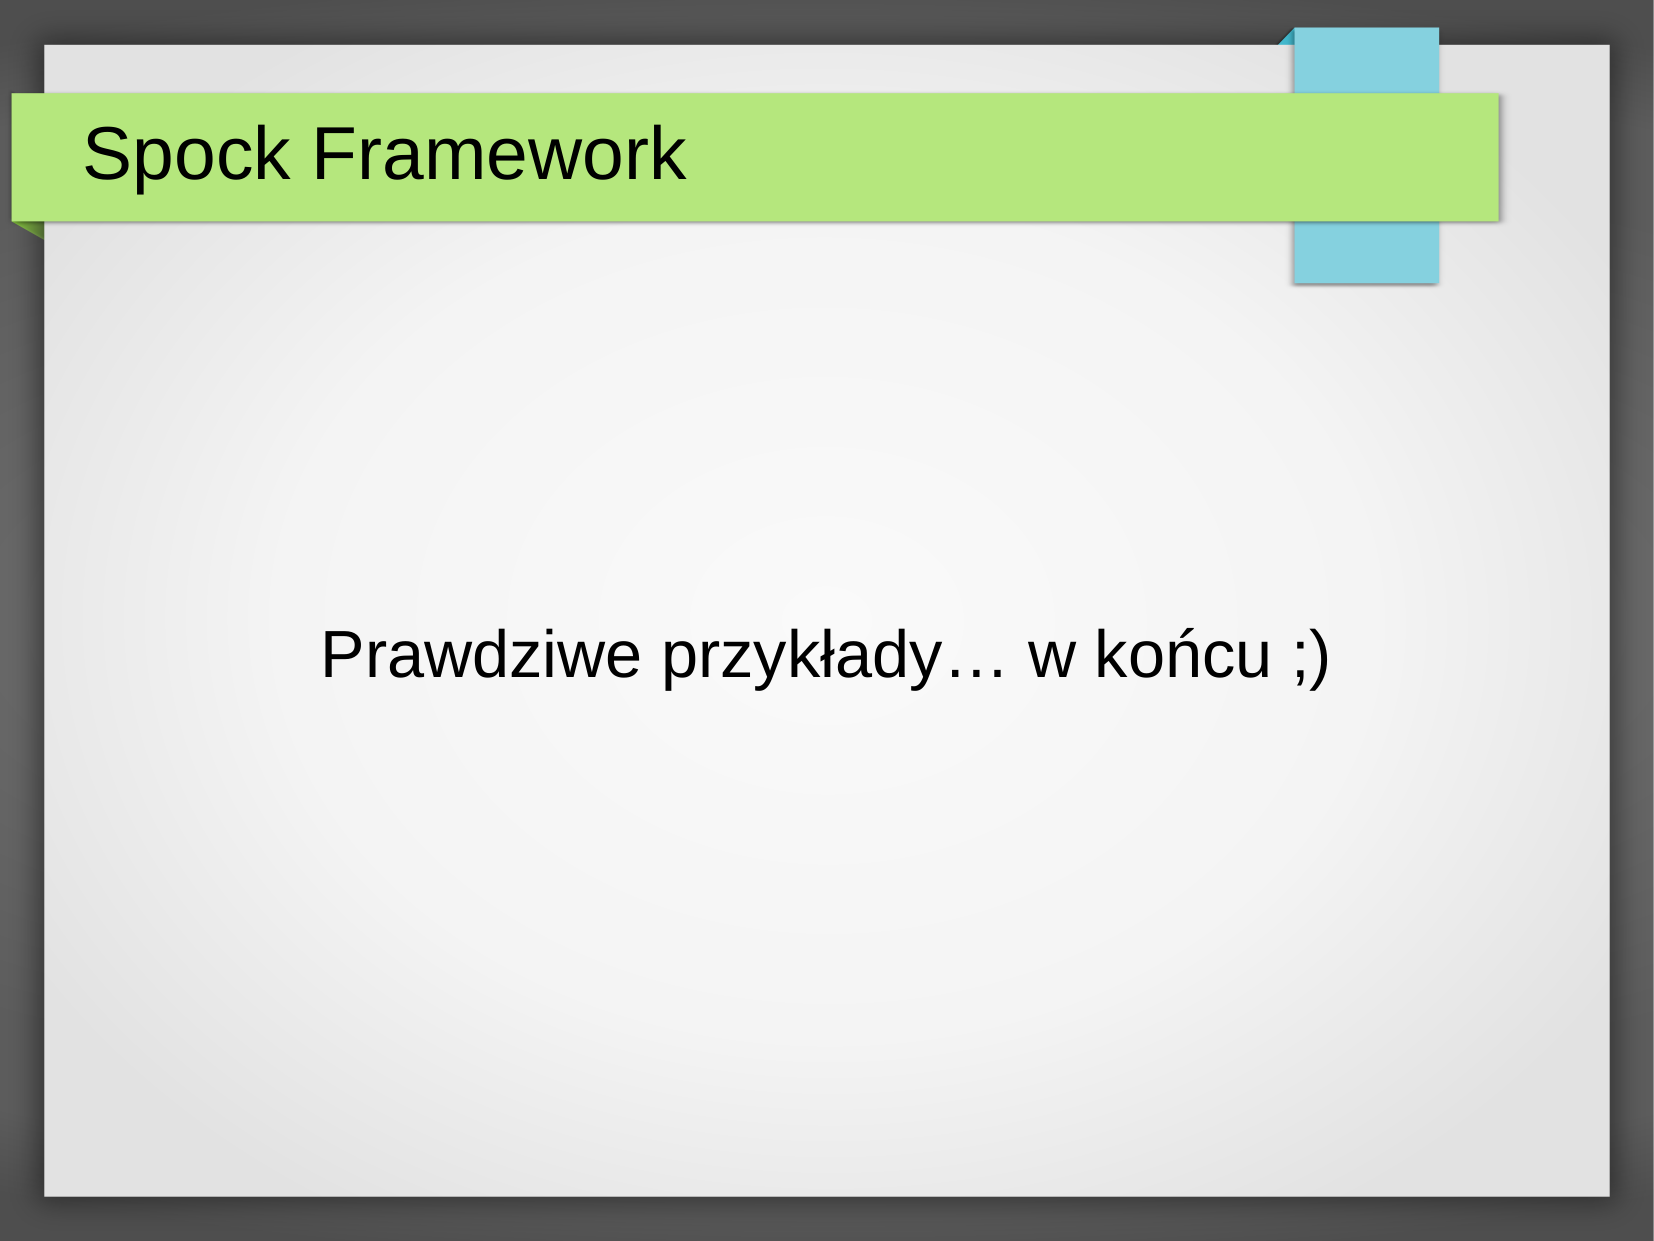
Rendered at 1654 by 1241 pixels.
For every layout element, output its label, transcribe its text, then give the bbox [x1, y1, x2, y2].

text_box Prawdziwe przykłady… w końcu ;) [82, 295, 1571, 1015]
picture [0, 0, 1654, 1241]
title Spock Framework [82, 94, 1264, 213]
